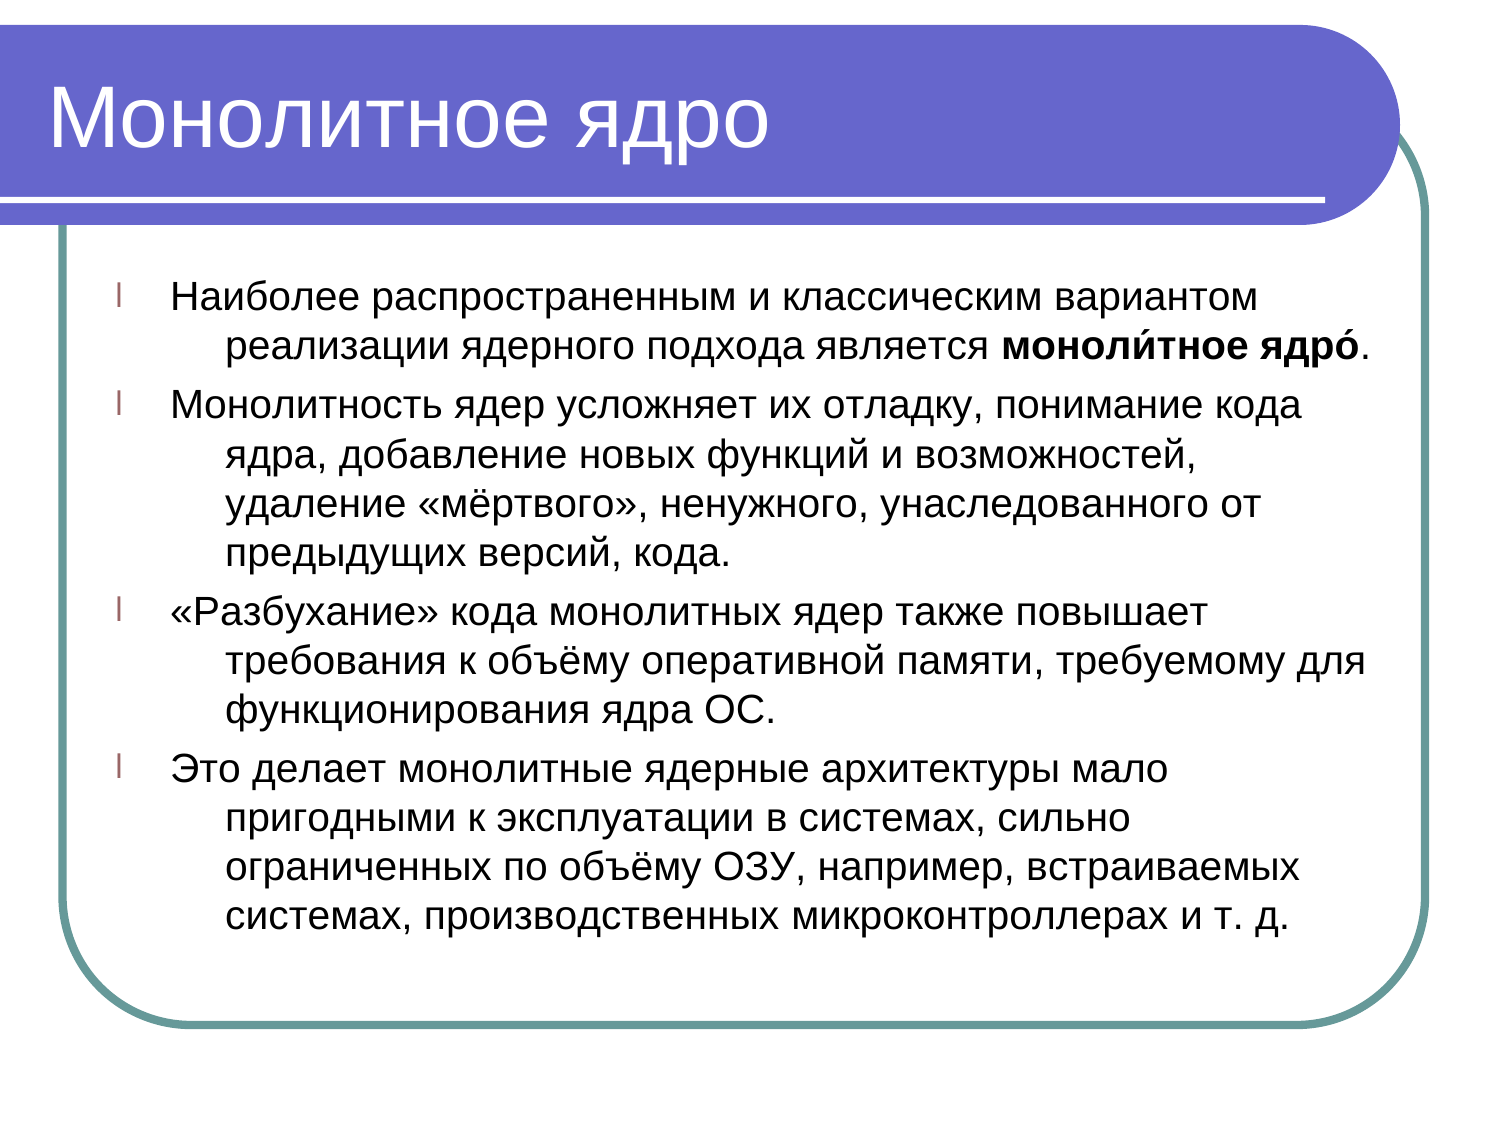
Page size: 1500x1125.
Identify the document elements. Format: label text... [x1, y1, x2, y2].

list Наиболее распространенным и классическим вариантом реализации ядерного подхода является моноли́тное ядро́. Монолитность ядер усложняет их отладку, понимание кода ядра, добавление новых функций и возможностей, удаление «мёртвого», ненужного, унаследованного от предыдущих версий, кода. «Разбухание» кода монолитных ядер также повышает требования к объёму оперативной памяти, требуемому для функционирования ядра ОС. Это делает монолитные ядерные архитектуры мало пригодными к эксплуатации в системах, сильно ограниченных по объёму ОЗУ, например, встраиваемых системах, производственных микроконтроллерах и т. д. [99, 262, 1400, 988]
title Монолитное ядро [32, 37, 1347, 188]
